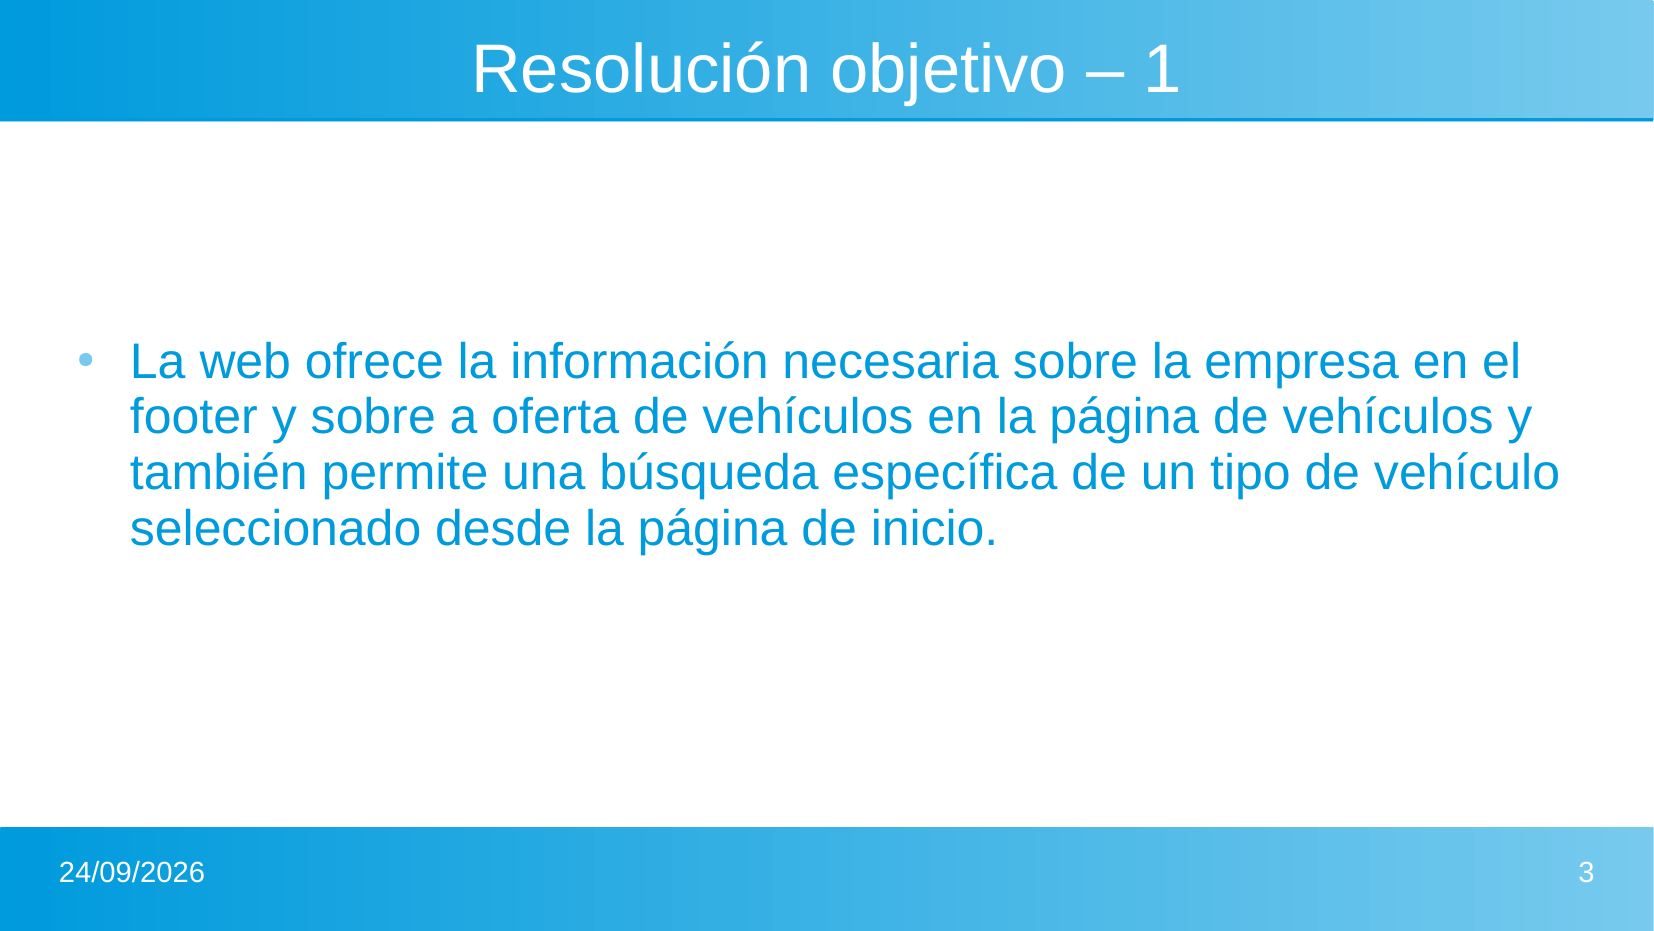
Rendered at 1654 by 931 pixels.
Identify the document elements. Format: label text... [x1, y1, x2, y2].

title Resolución objetivo – 1 [59, 29, 1595, 108]
list La web ofrece la información necesaria sobre la empresa en el footer y sobre a oferta de vehículos en la página de vehículos y también permite una búsqueda específica de un tipo de vehículo seleccionado desde la página de inicio. [59, 177, 1595, 768]
